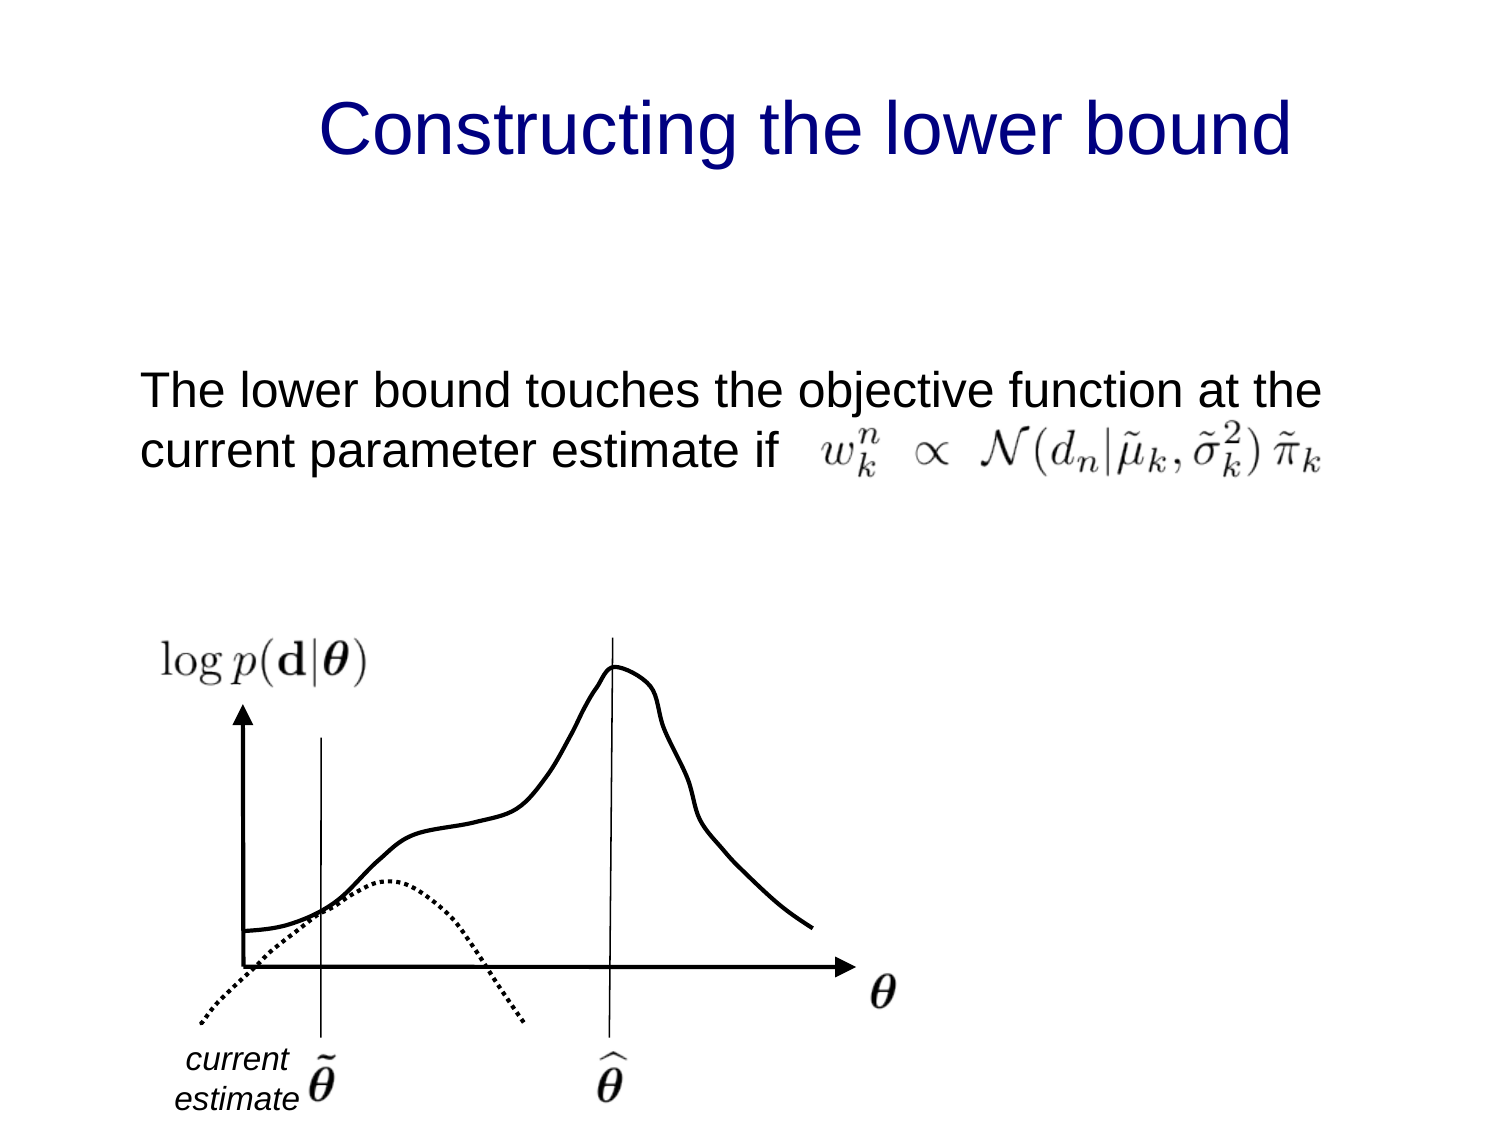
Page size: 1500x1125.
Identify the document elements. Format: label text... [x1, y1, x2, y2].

text_box current estimate [137, 1029, 338, 1125]
title Constructing the lower bound [149, 65, 1463, 179]
text_box The lower bound touches the objective function at the current parameter estimate if [50, 350, 1451, 501]
picture [537, 1031, 638, 1125]
picture [137, 626, 379, 699]
picture [291, 1043, 347, 1114]
picture [837, 951, 910, 1026]
